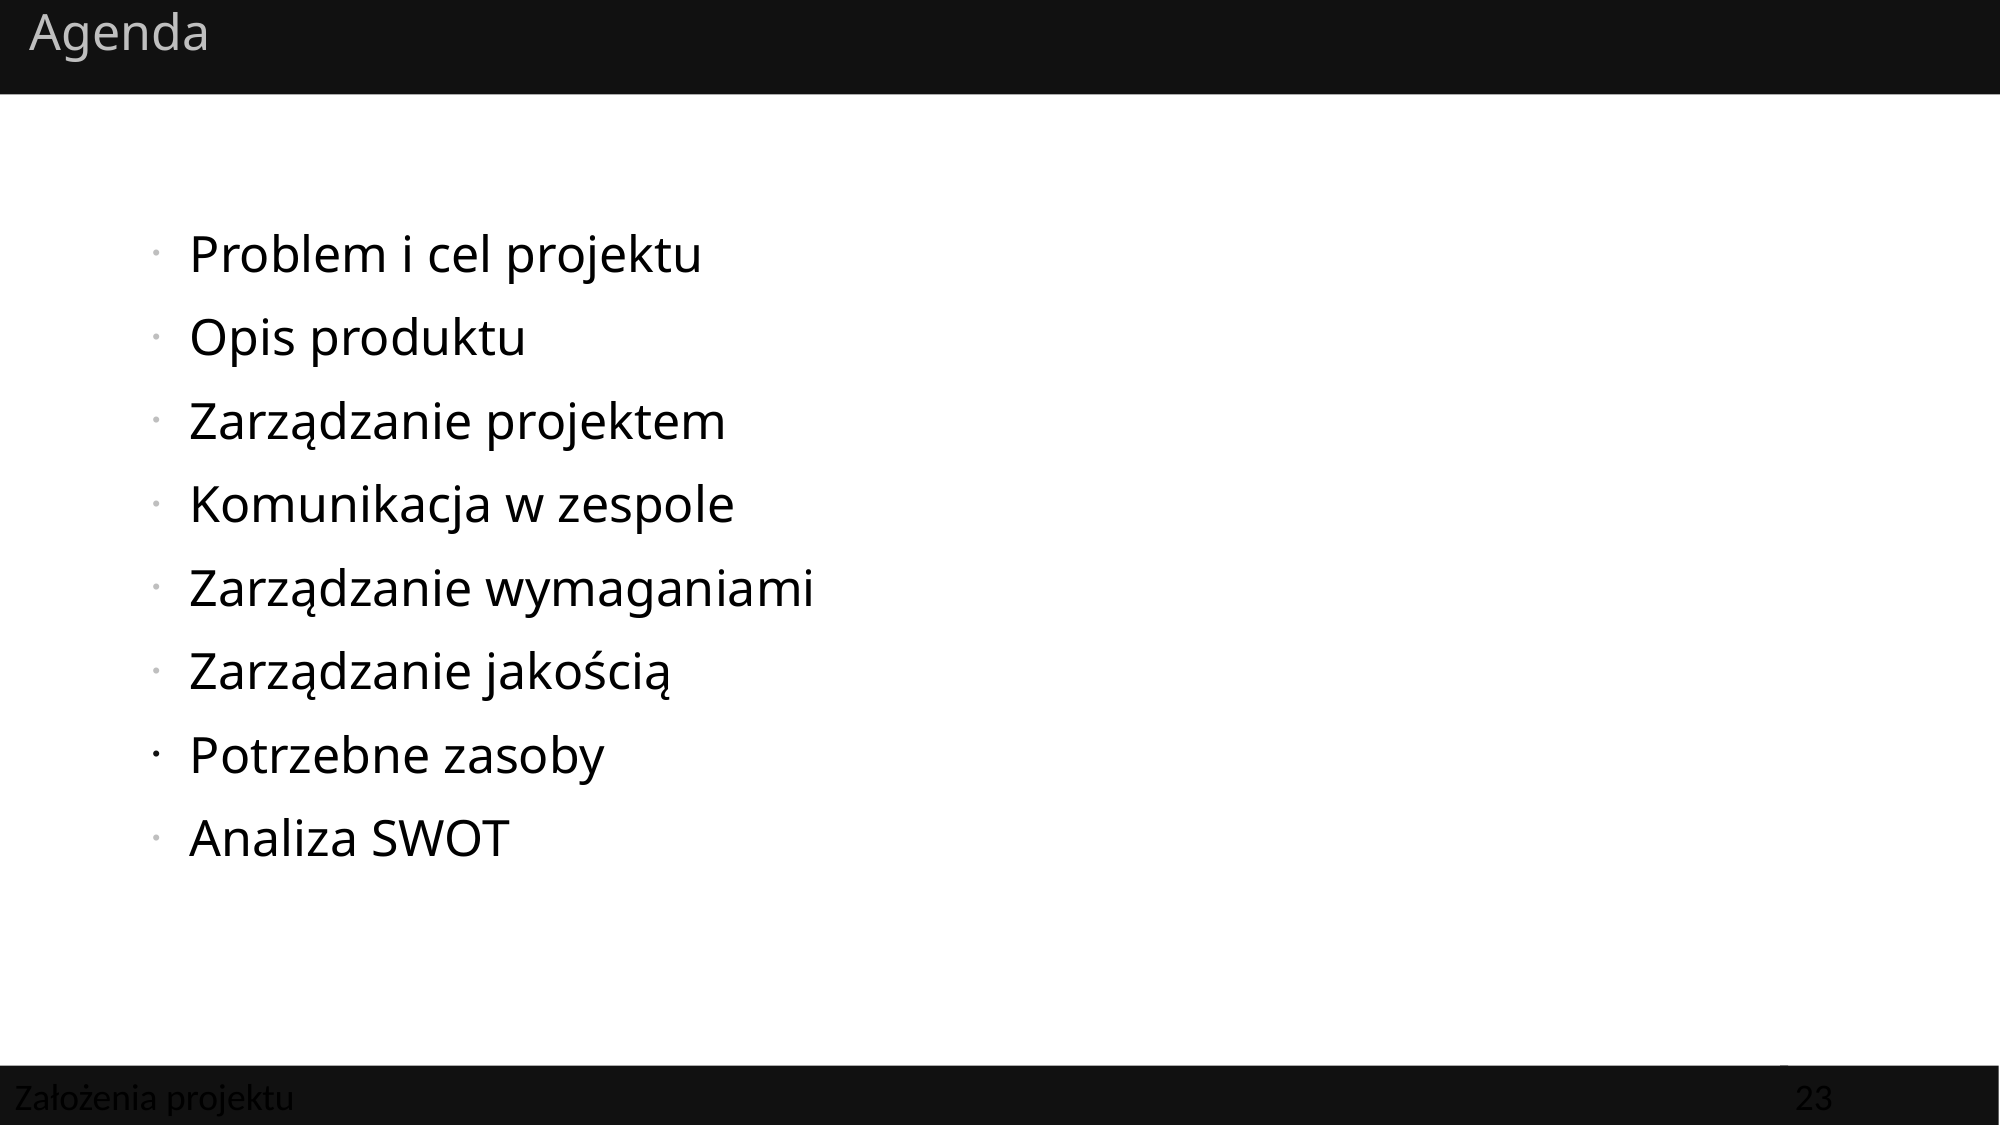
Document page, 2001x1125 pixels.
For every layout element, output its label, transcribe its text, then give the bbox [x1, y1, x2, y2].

list Problem i cel projektu Opis produktu Zarządzanie projektem Komunikacja w zespole Zarządzanie wymaganiami Zarządzanie jakością Potrzebne zasoby Analiza SWOT [137, 221, 1167, 925]
title Agenda [0, 0, 2000, 95]
slide_number <number> [1780, 1065, 1999, 1125]
footer Założenia projektu [0, 1065, 1780, 1125]
